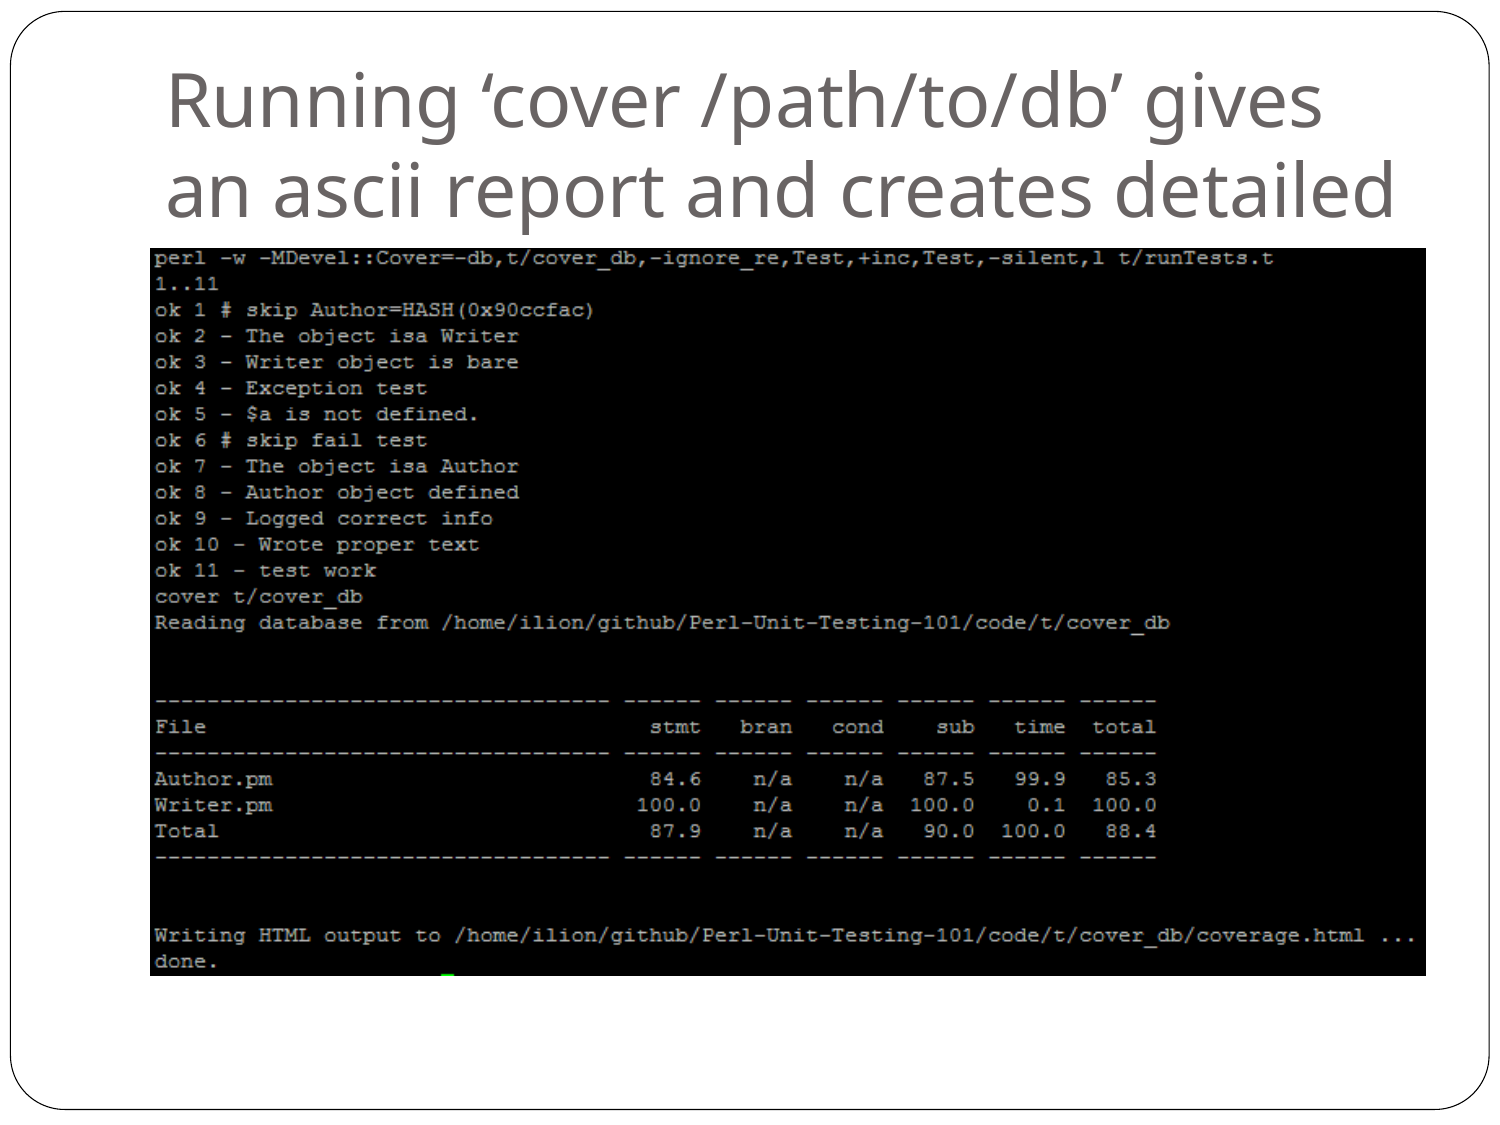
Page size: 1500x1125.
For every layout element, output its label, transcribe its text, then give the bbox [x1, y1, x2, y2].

title Running ‘cover /path/to/db’ gives an ascii report and creates detailed HTML [150, 45, 1426, 233]
picture [150, 249, 1426, 977]
